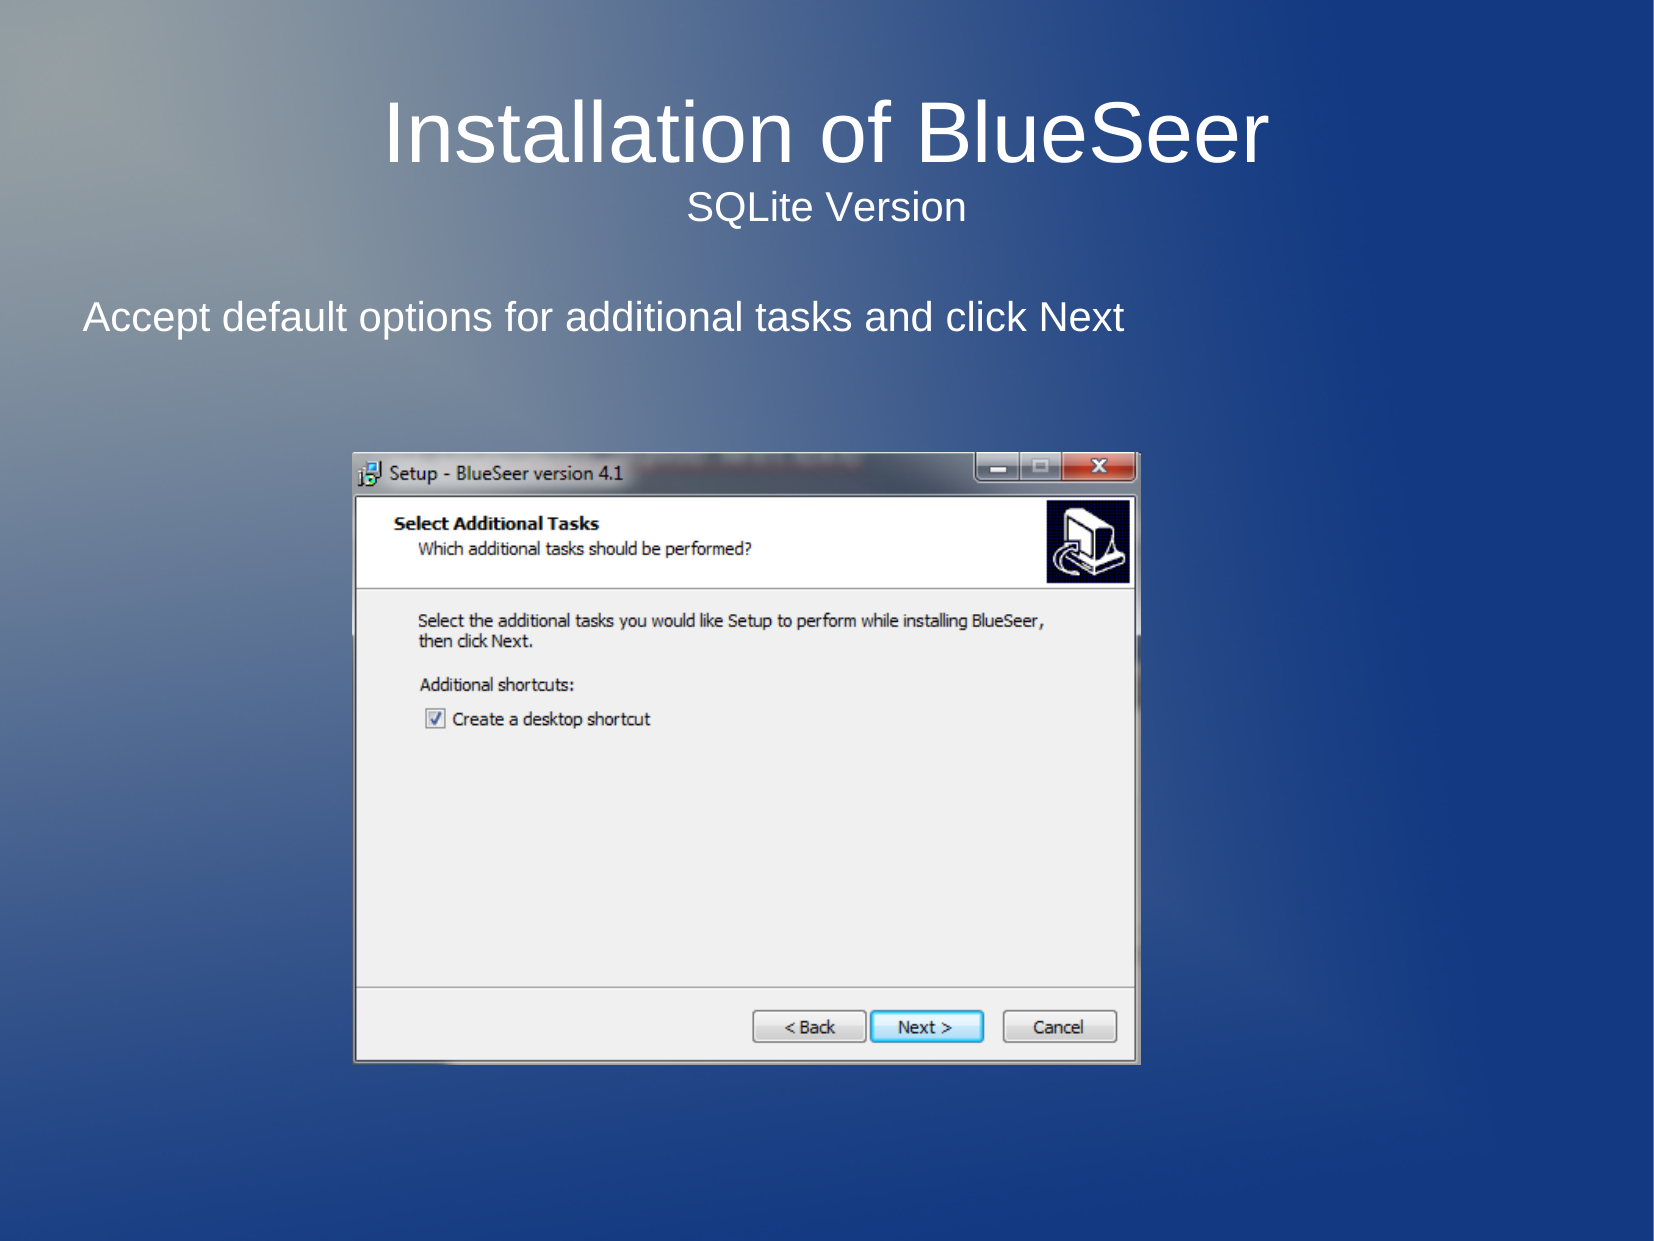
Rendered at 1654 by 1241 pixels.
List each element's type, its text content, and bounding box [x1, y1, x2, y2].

picture [0, 0, 1654, 1241]
list Accept default options for additional tasks and click Next [82, 290, 1571, 586]
title Installation of BlueSeer SQLite Version [82, 49, 1571, 257]
